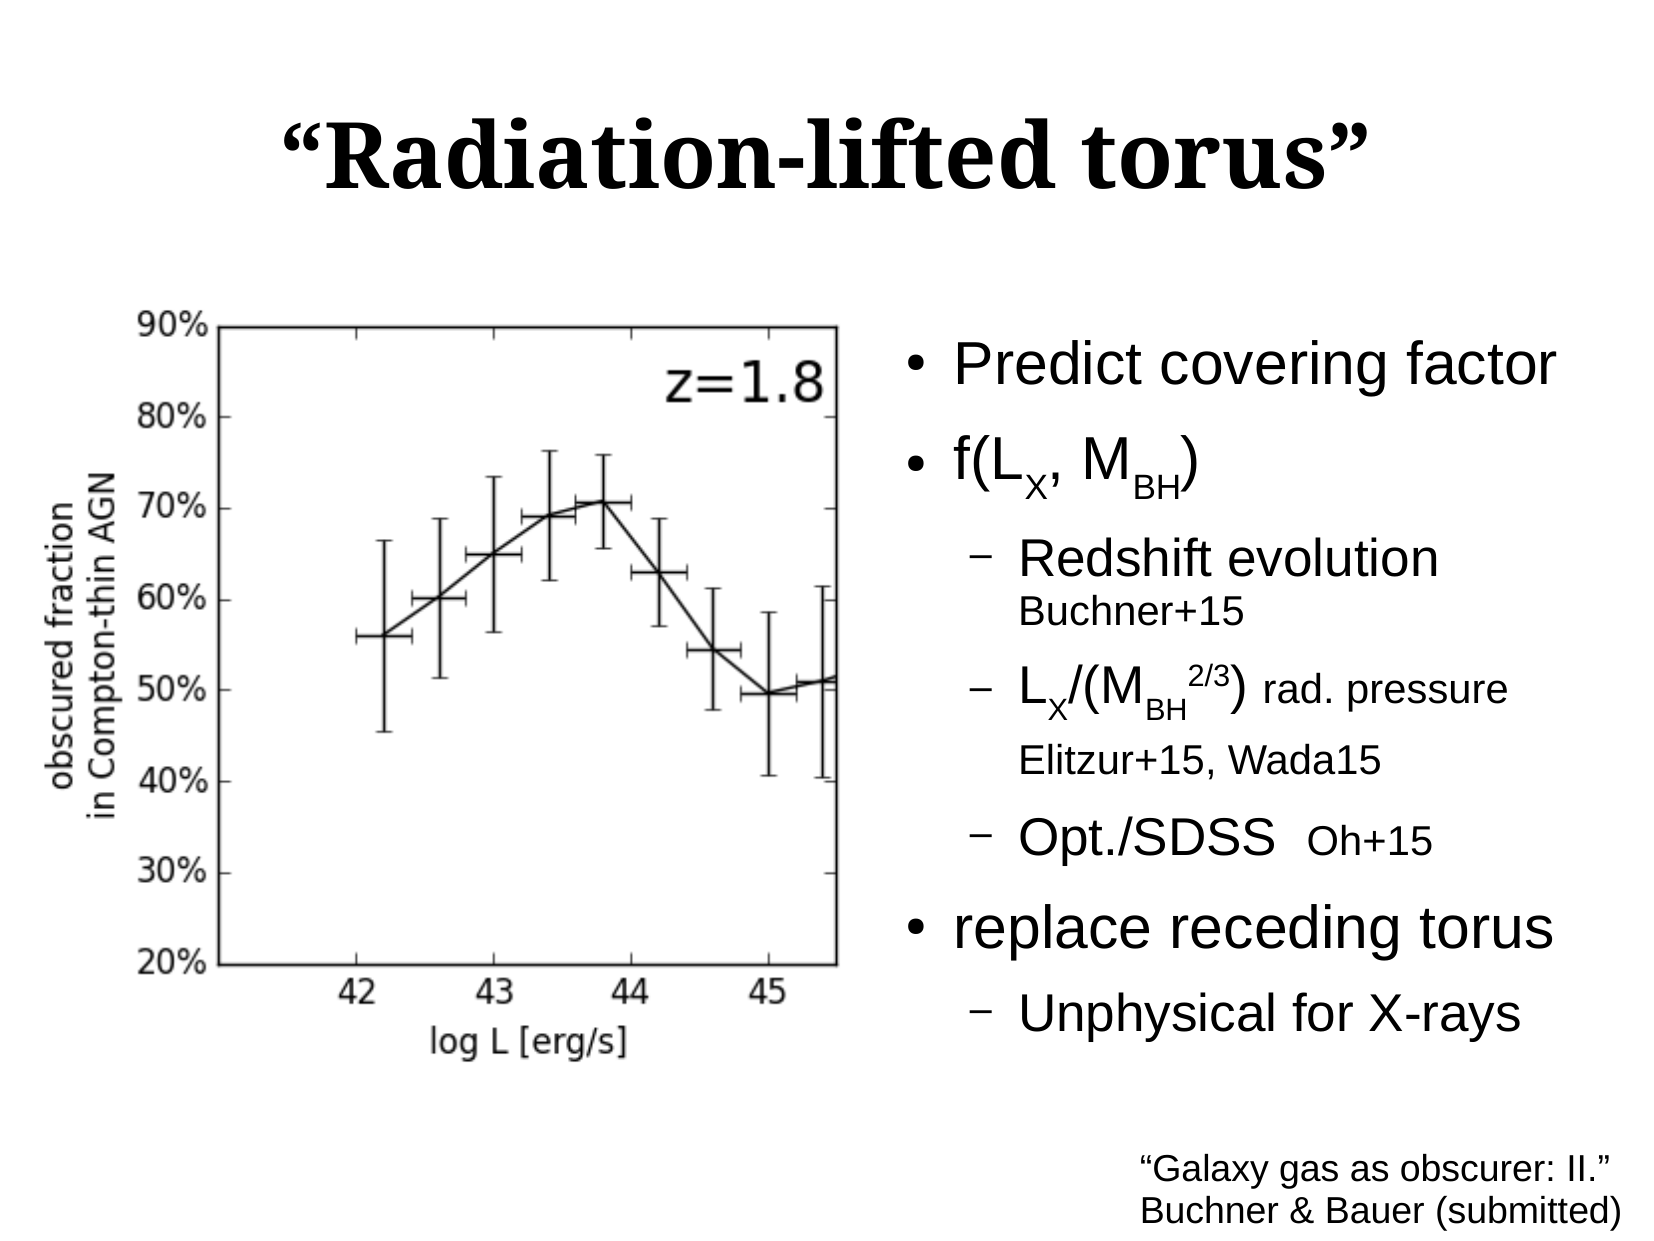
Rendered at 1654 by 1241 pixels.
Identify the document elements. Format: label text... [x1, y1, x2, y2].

list Predict covering factor f(LX, MBH) Redshift evolution Buchner+15 LX/(MBH2/3) rad. pressure Elitzur+15, Wada15 Opt./SDSS Oh+15 replace receding torus Unphysical for X-rays [889, 330, 1636, 1050]
picture [27, 289, 856, 1081]
text_box “Galaxy gas as obscurer: II.” Buchner & Bauer (submitted) [1125, 1140, 1646, 1240]
title “Radiation-lifted torus” [82, 49, 1571, 257]
